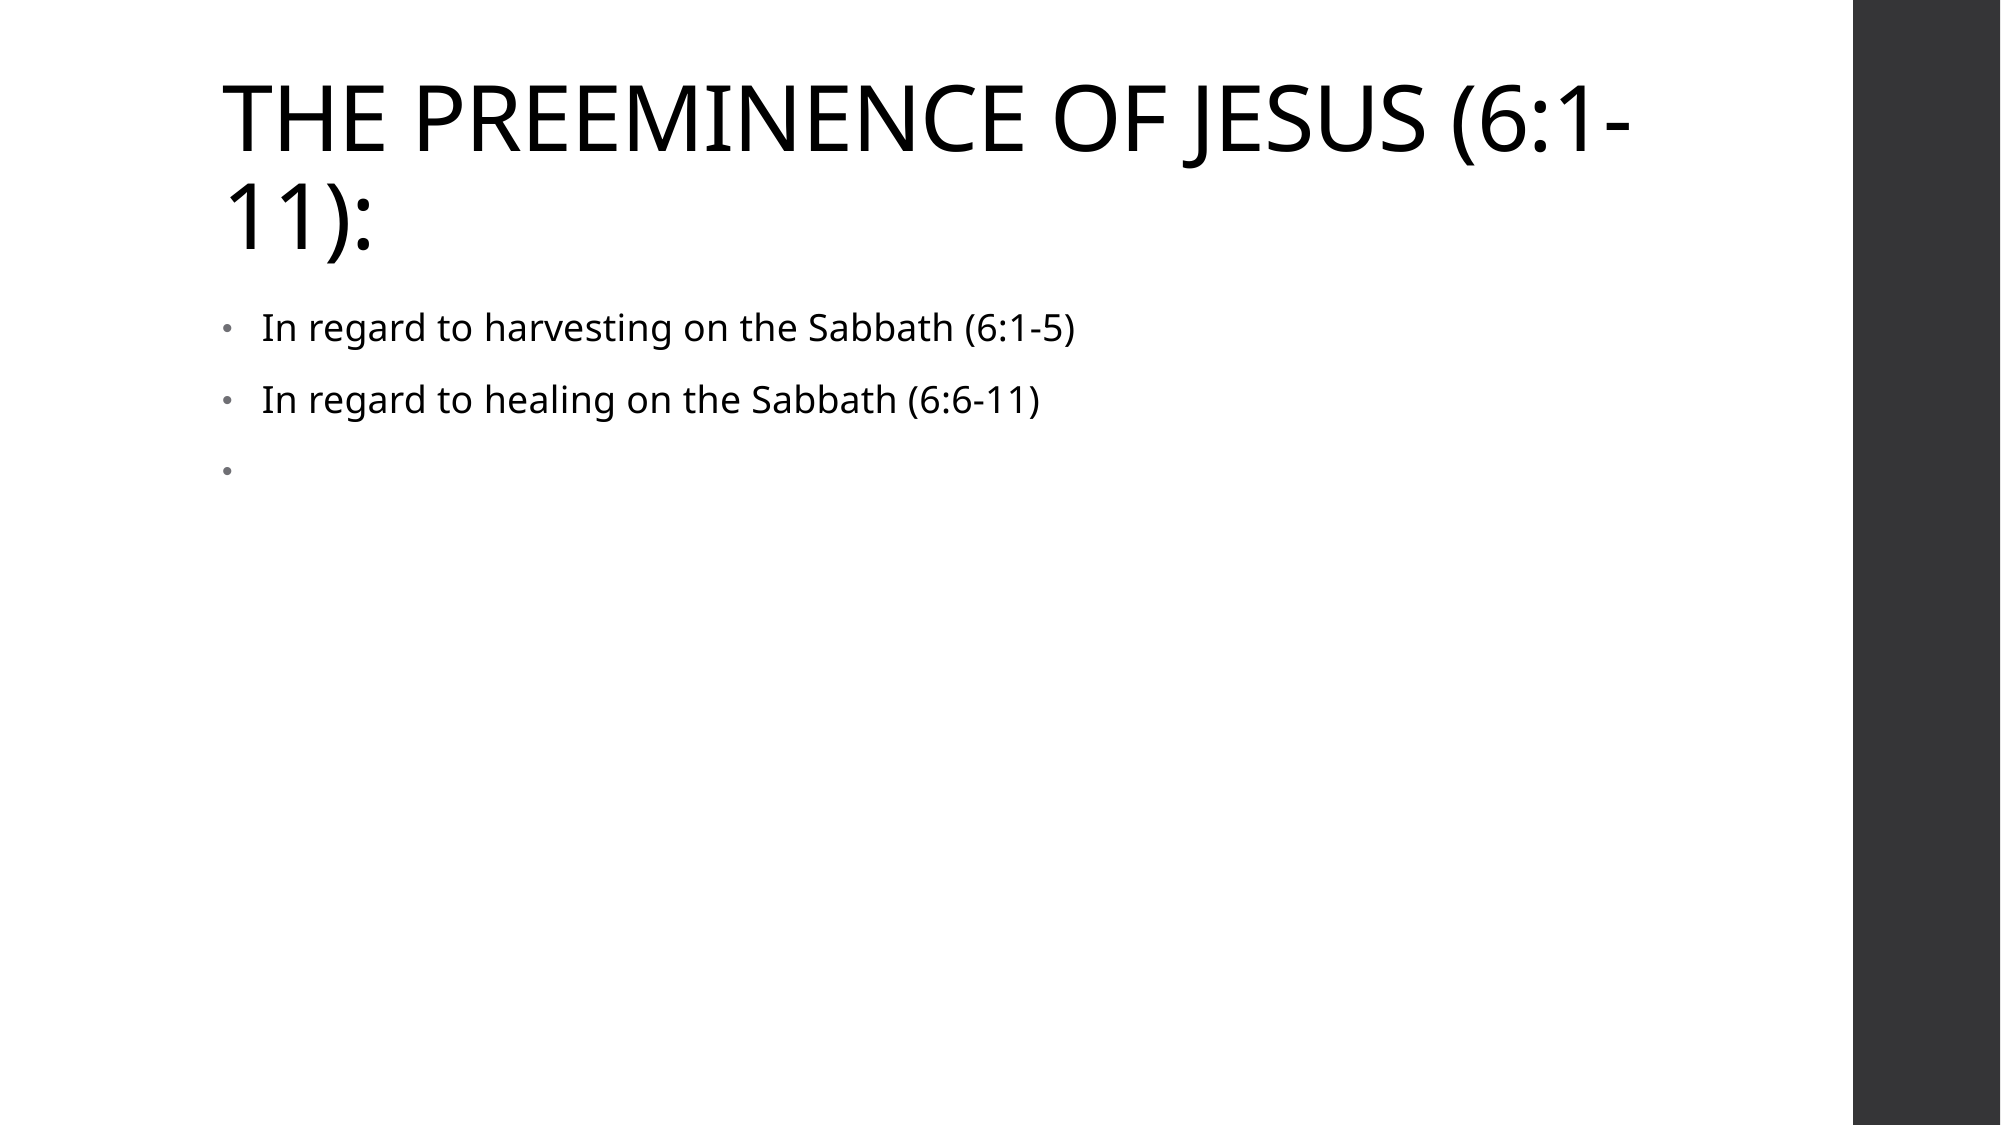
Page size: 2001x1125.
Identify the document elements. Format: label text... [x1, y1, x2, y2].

title THE PREEMINENCE OF JESUS (6:1-11): [206, 60, 1797, 278]
list In regard to harvesting on the Sabbath (6:1-5) In regard to healing on the Sabbath (6:6-11) [206, 299, 1617, 1014]
